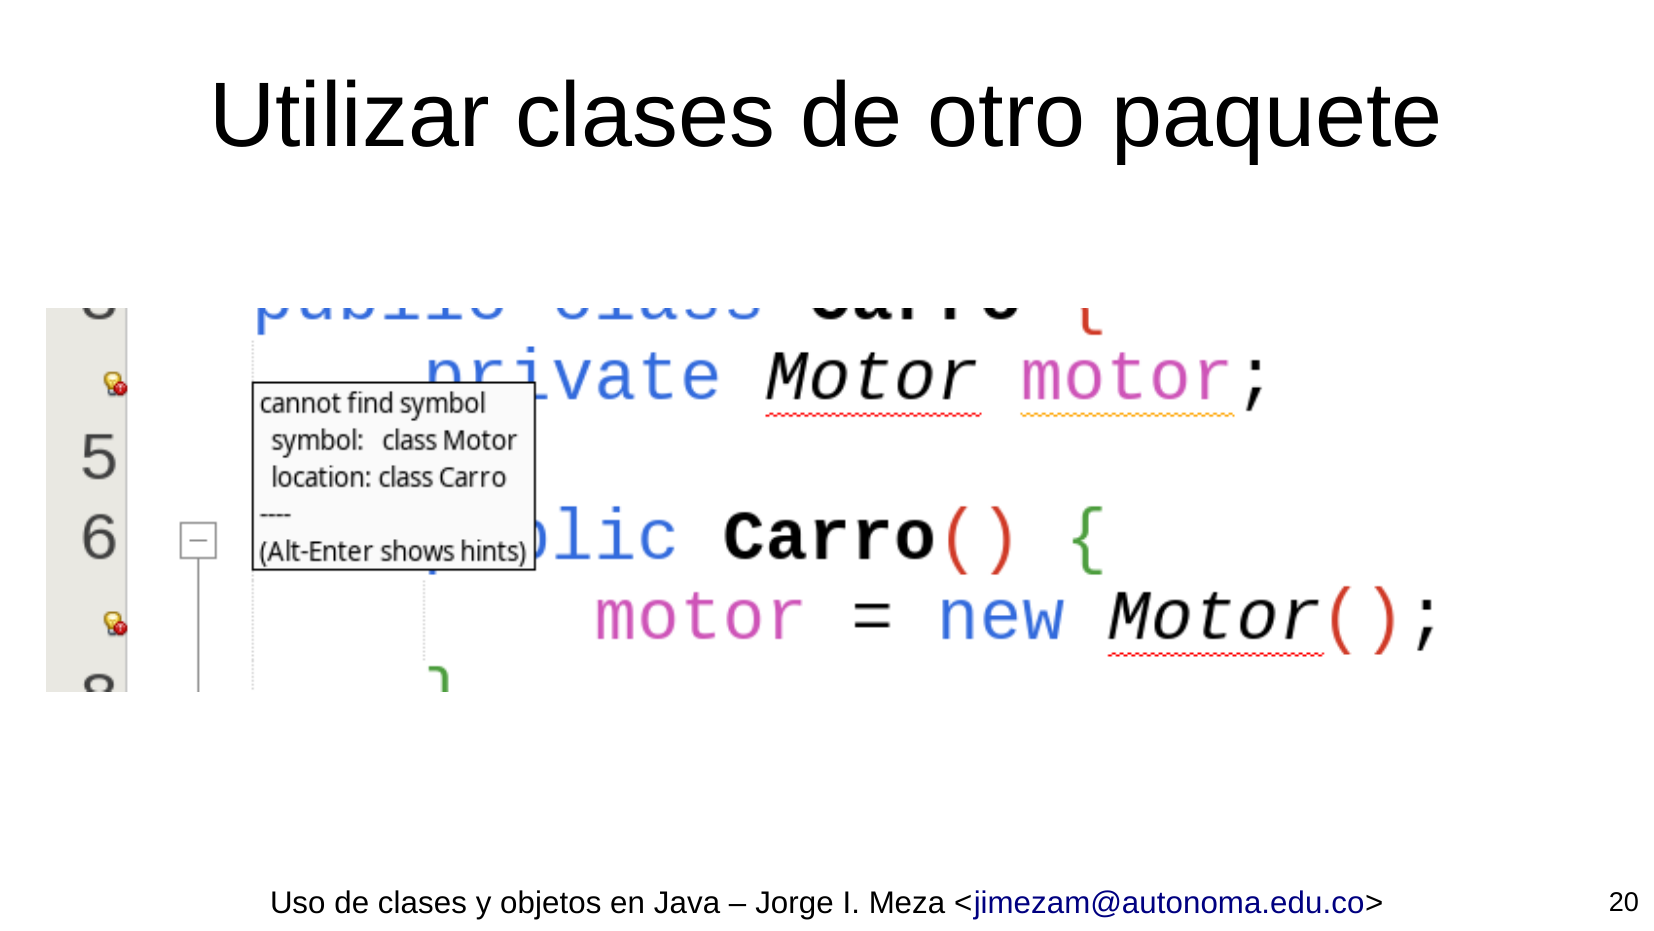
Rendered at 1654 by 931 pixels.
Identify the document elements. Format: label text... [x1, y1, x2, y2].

picture [46, 308, 1593, 692]
title Utilizar clases de otro paquete [82, 37, 1571, 193]
